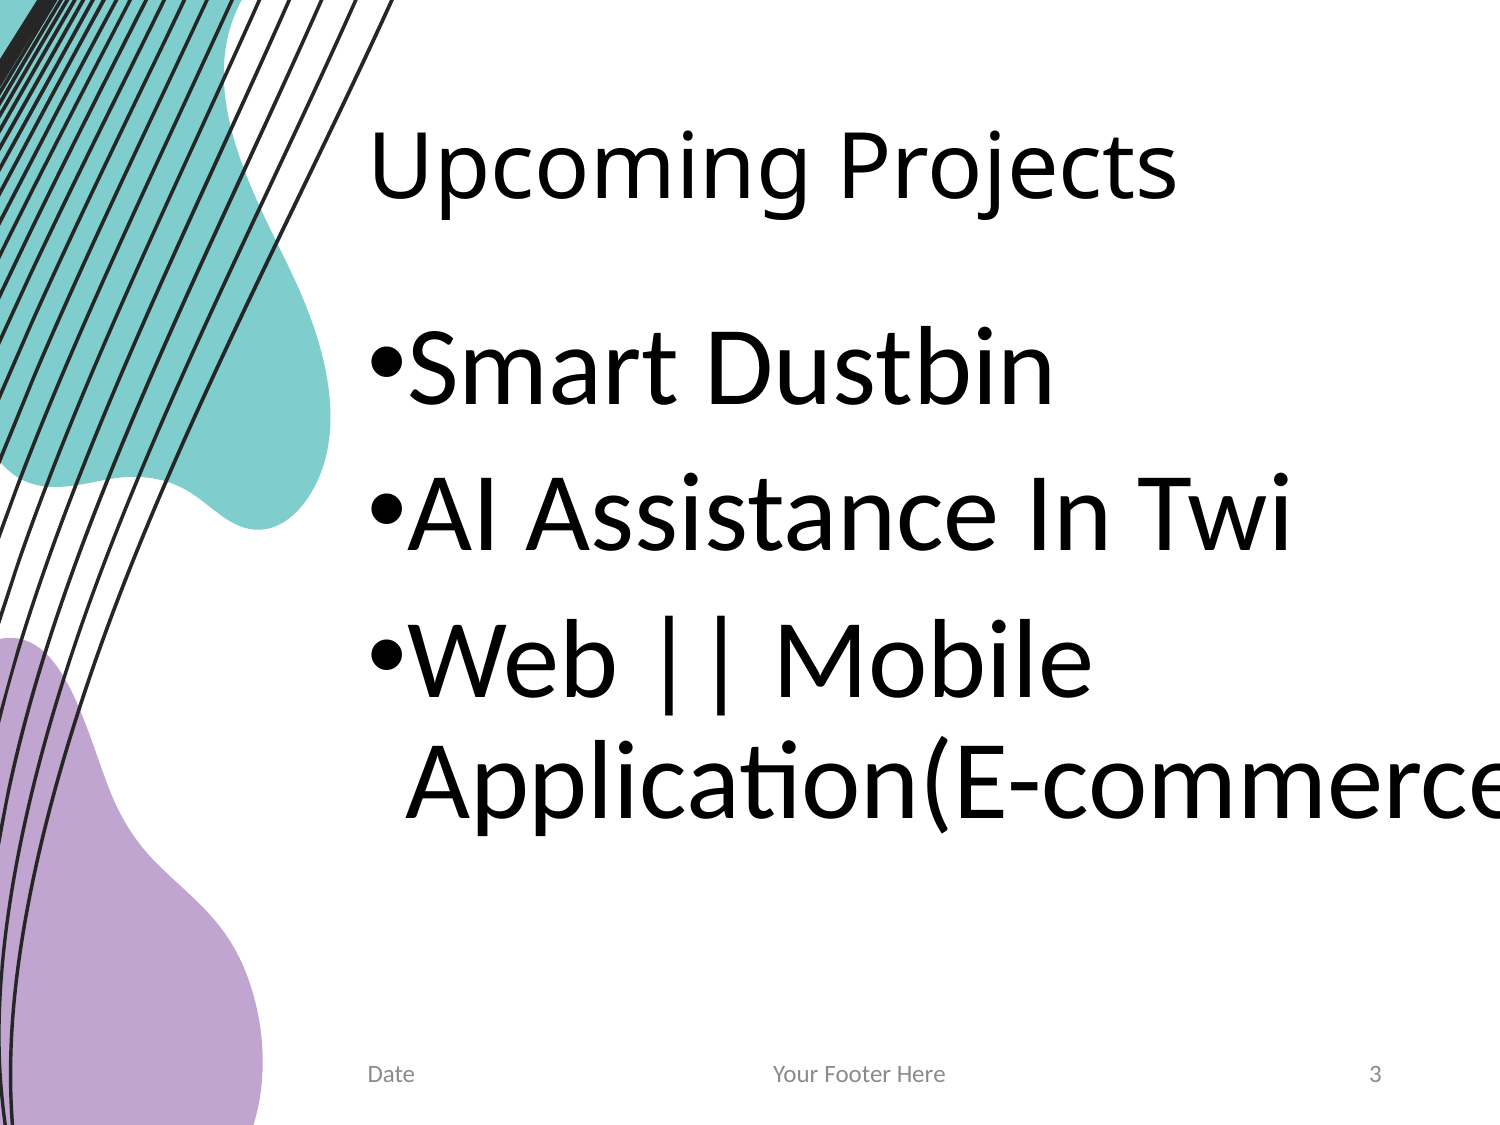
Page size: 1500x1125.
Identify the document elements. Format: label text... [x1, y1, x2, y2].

title Upcoming Projects [352, 59, 1397, 278]
slide_number 3 [1131, 1042, 1397, 1103]
footer Your Footer Here [606, 1042, 1113, 1103]
list Smart Dustbin AI Assistance In Twi Web || Mobile Application(E-commerce) [352, 299, 1500, 1014]
slide_number Date [352, 1042, 588, 1103]
